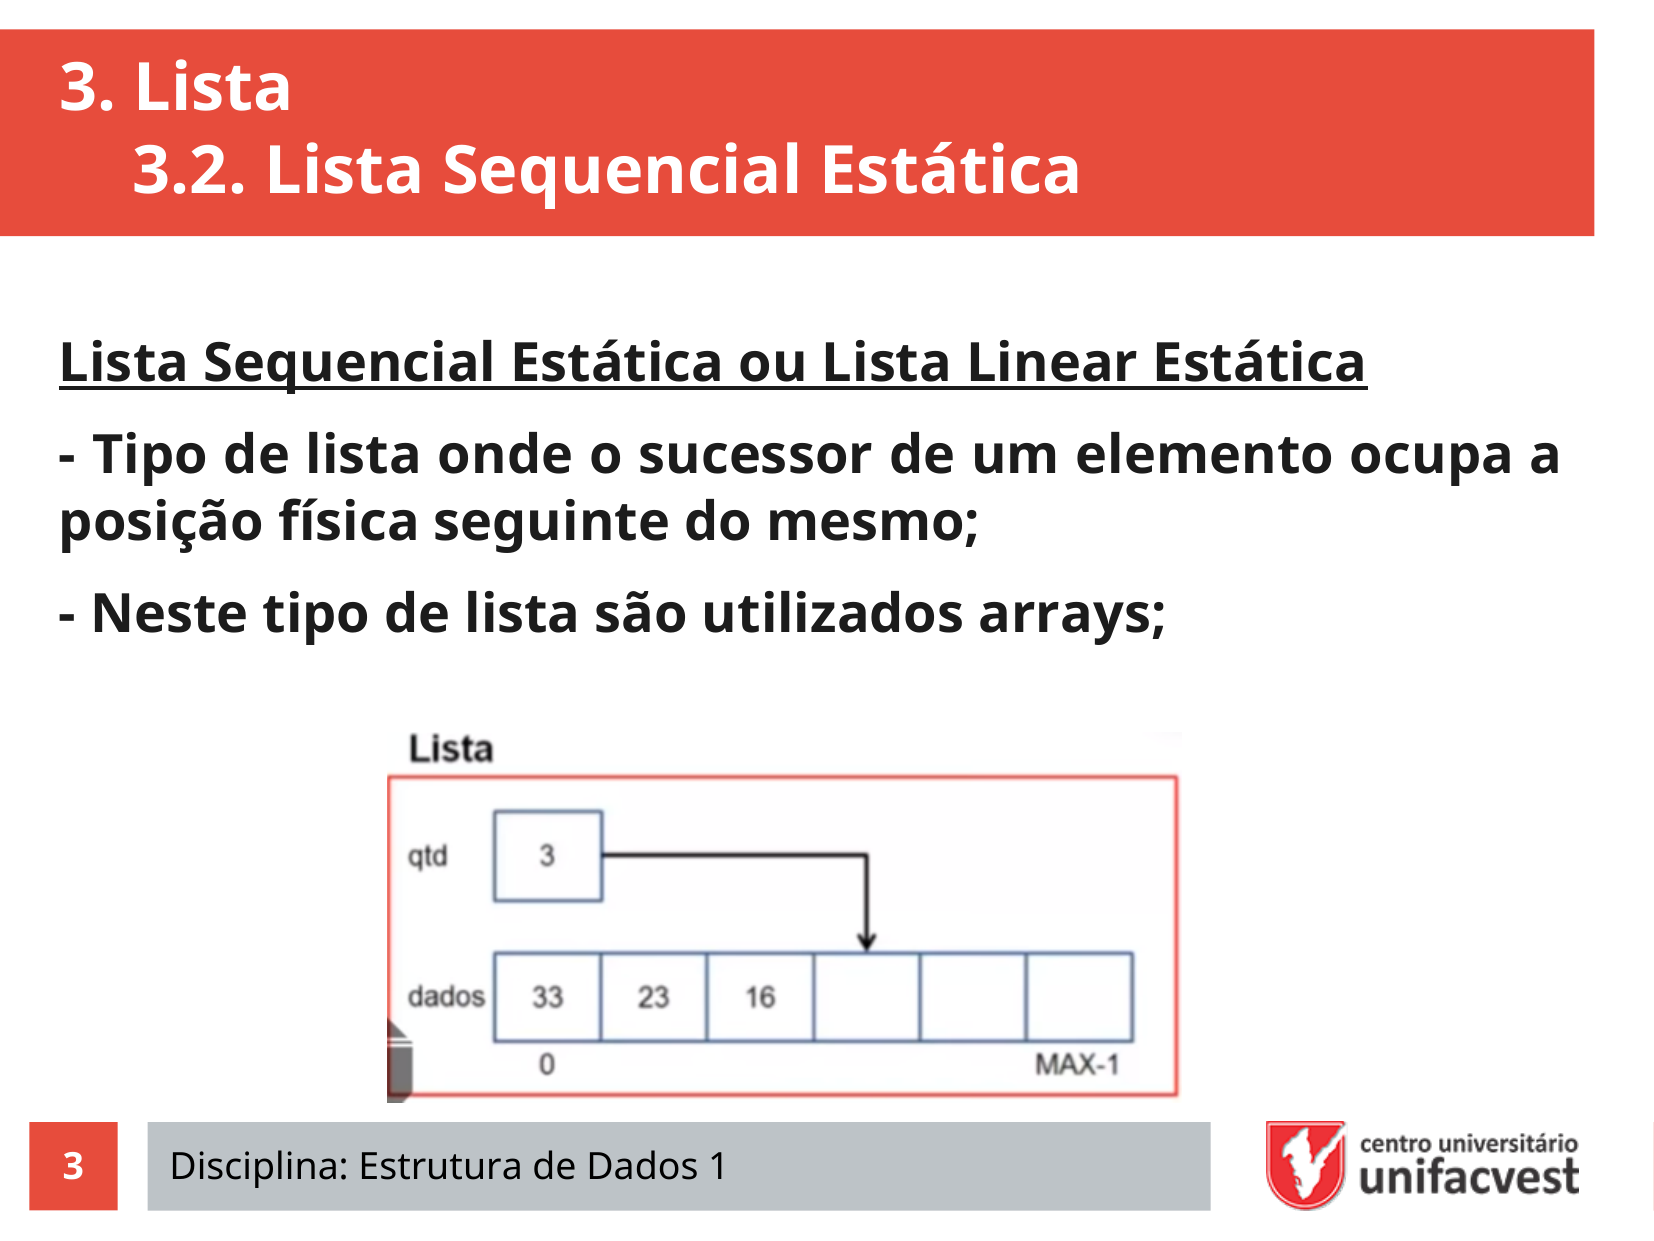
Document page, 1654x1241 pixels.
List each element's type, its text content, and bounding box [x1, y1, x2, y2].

text_box Disciplina: Estrutura de Dados 1 [154, 1132, 1205, 1196]
text_box [1238, 1120, 1654, 1212]
picture [387, 732, 1182, 1103]
title 3. Lista 3.2. Lista Sequencial Estática [59, 59, 1595, 207]
picture [1266, 1121, 1579, 1211]
list Lista Sequencial Estática ou Lista Linear Estática - Tipo de lista onde o sucessor de um elemento ocupa a posição física seguinte do mesmo; - Neste tipo de lista são utilizados arrays; [59, 324, 1566, 1093]
